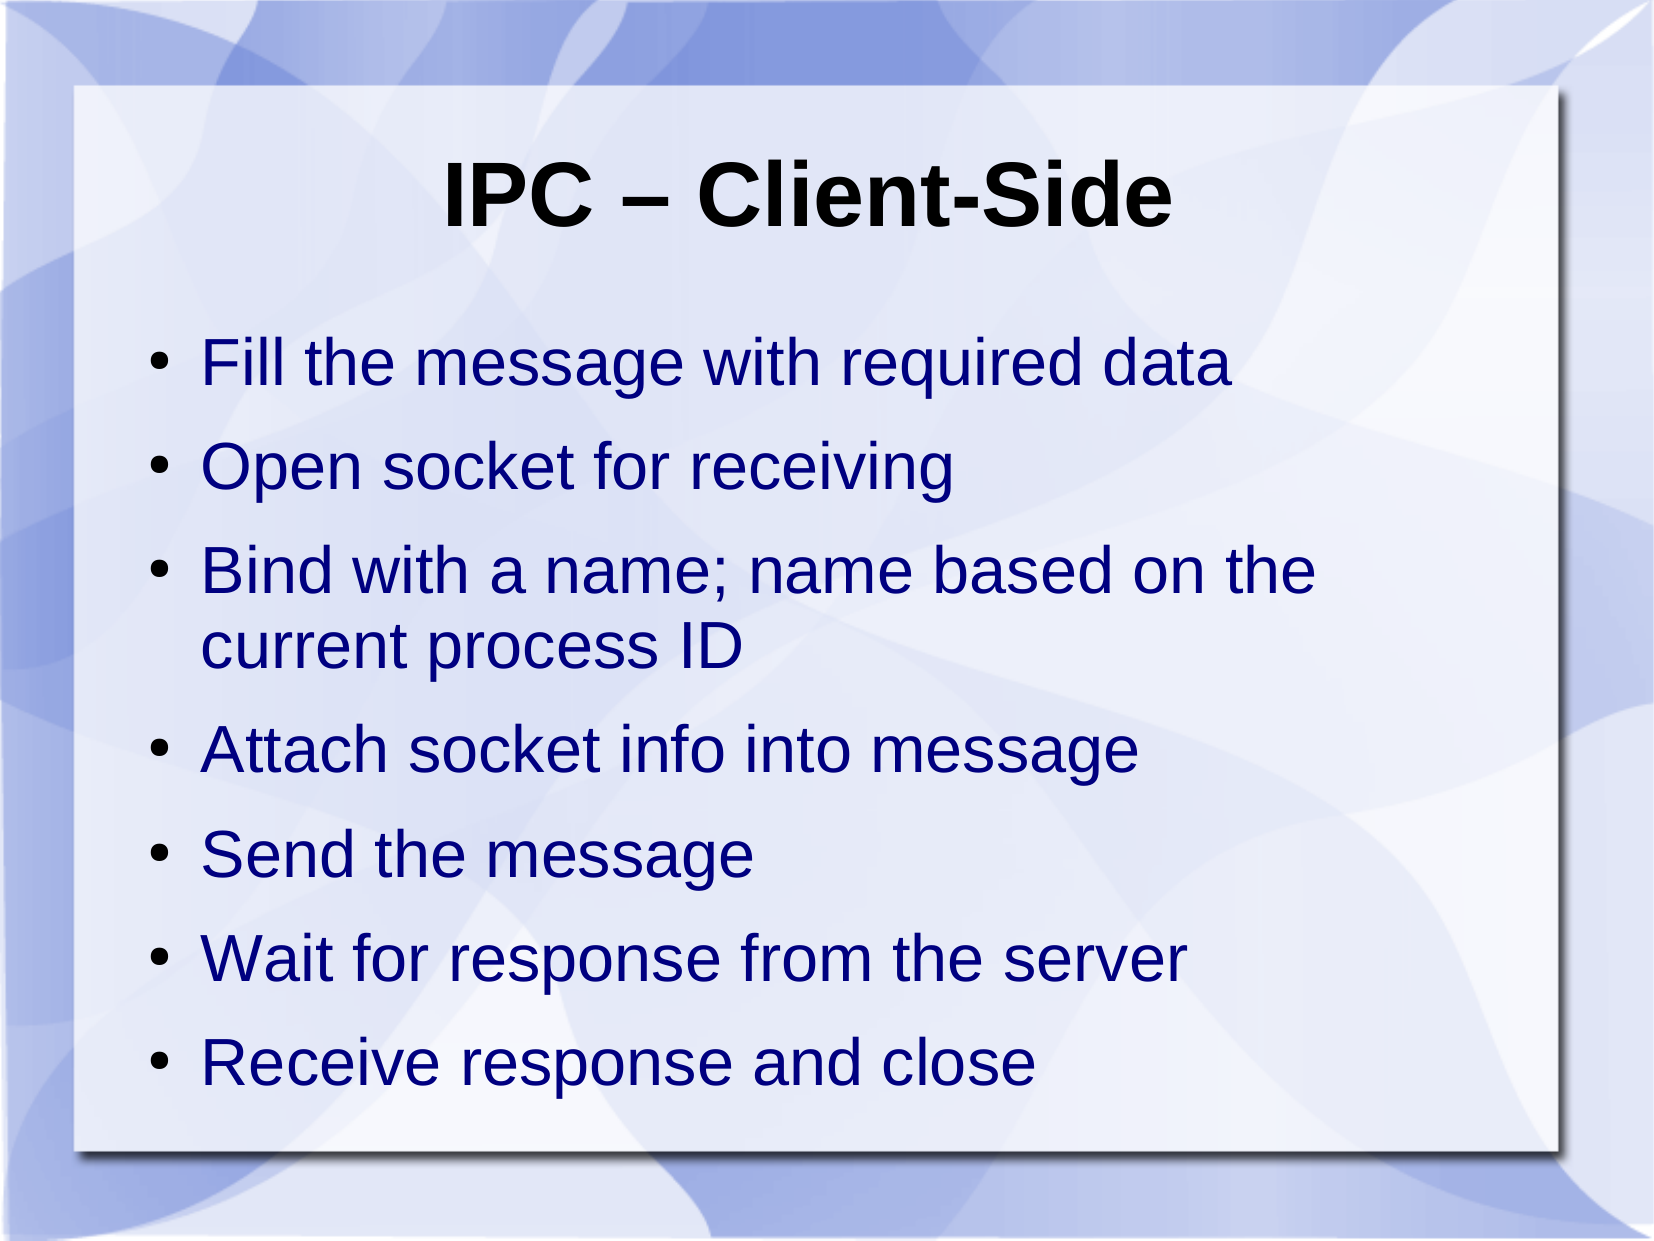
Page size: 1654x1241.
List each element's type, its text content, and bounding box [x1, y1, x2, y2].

picture [0, 0, 1654, 1241]
list Fill the message with required data Open socket for receiving Bind with a name; name based on the current process ID Attach socket info into message Send the message Wait for response from the server Receive response and close [129, 324, 1489, 1101]
title IPC – Client-Side [82, 98, 1536, 291]
